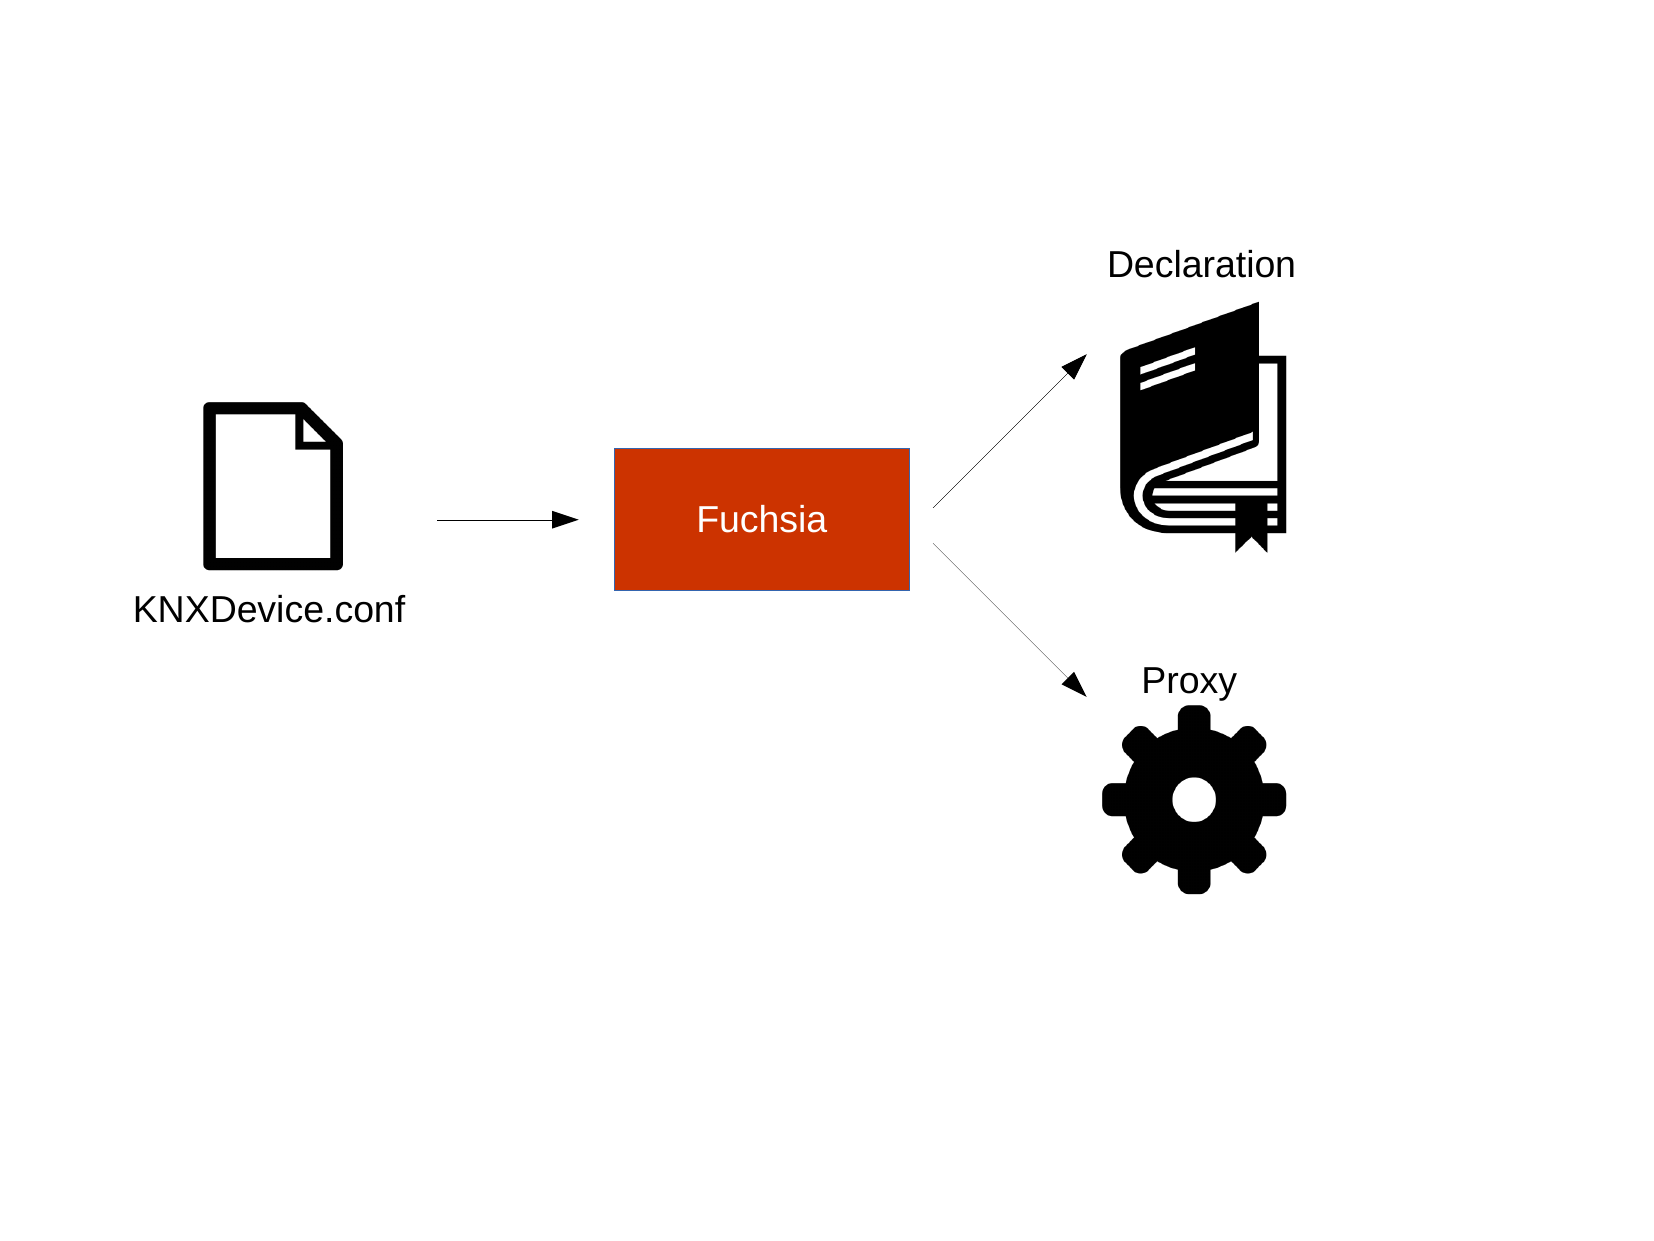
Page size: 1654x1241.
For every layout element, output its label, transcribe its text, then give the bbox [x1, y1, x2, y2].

text_box KNXDevice.conf [118, 580, 421, 638]
picture [1086, 689, 1302, 910]
text_box Fuchsia [614, 448, 910, 591]
picture [177, 393, 369, 579]
text_box Declaration [1092, 236, 1312, 294]
text_box Proxy [1126, 651, 1252, 709]
picture [1039, 287, 1367, 567]
